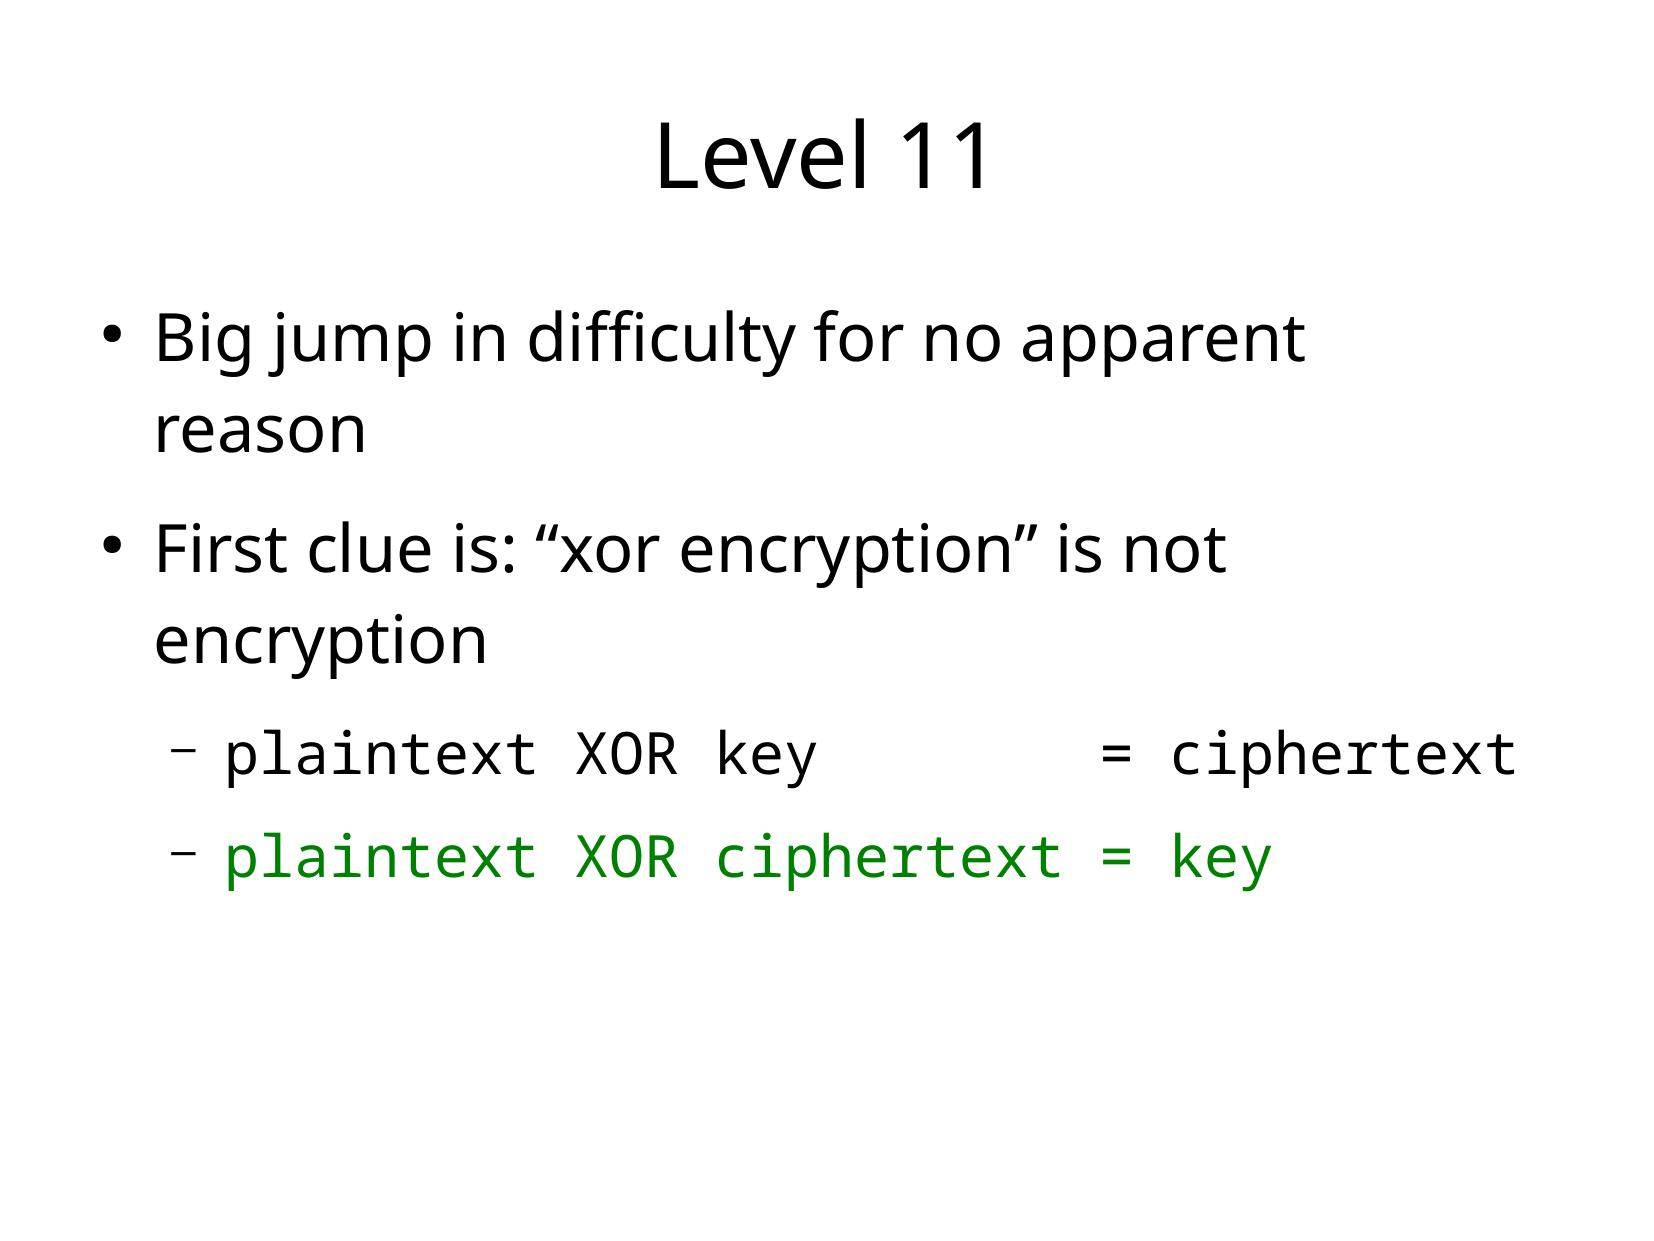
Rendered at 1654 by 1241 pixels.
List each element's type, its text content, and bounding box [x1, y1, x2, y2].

list Big jump in difficulty for no apparent reason First clue is: “xor encryption” is not encryption plaintext XOR key = ciphertext plaintext XOR ciphertext = key [82, 290, 1538, 1010]
title Level 11 [82, 49, 1571, 257]
